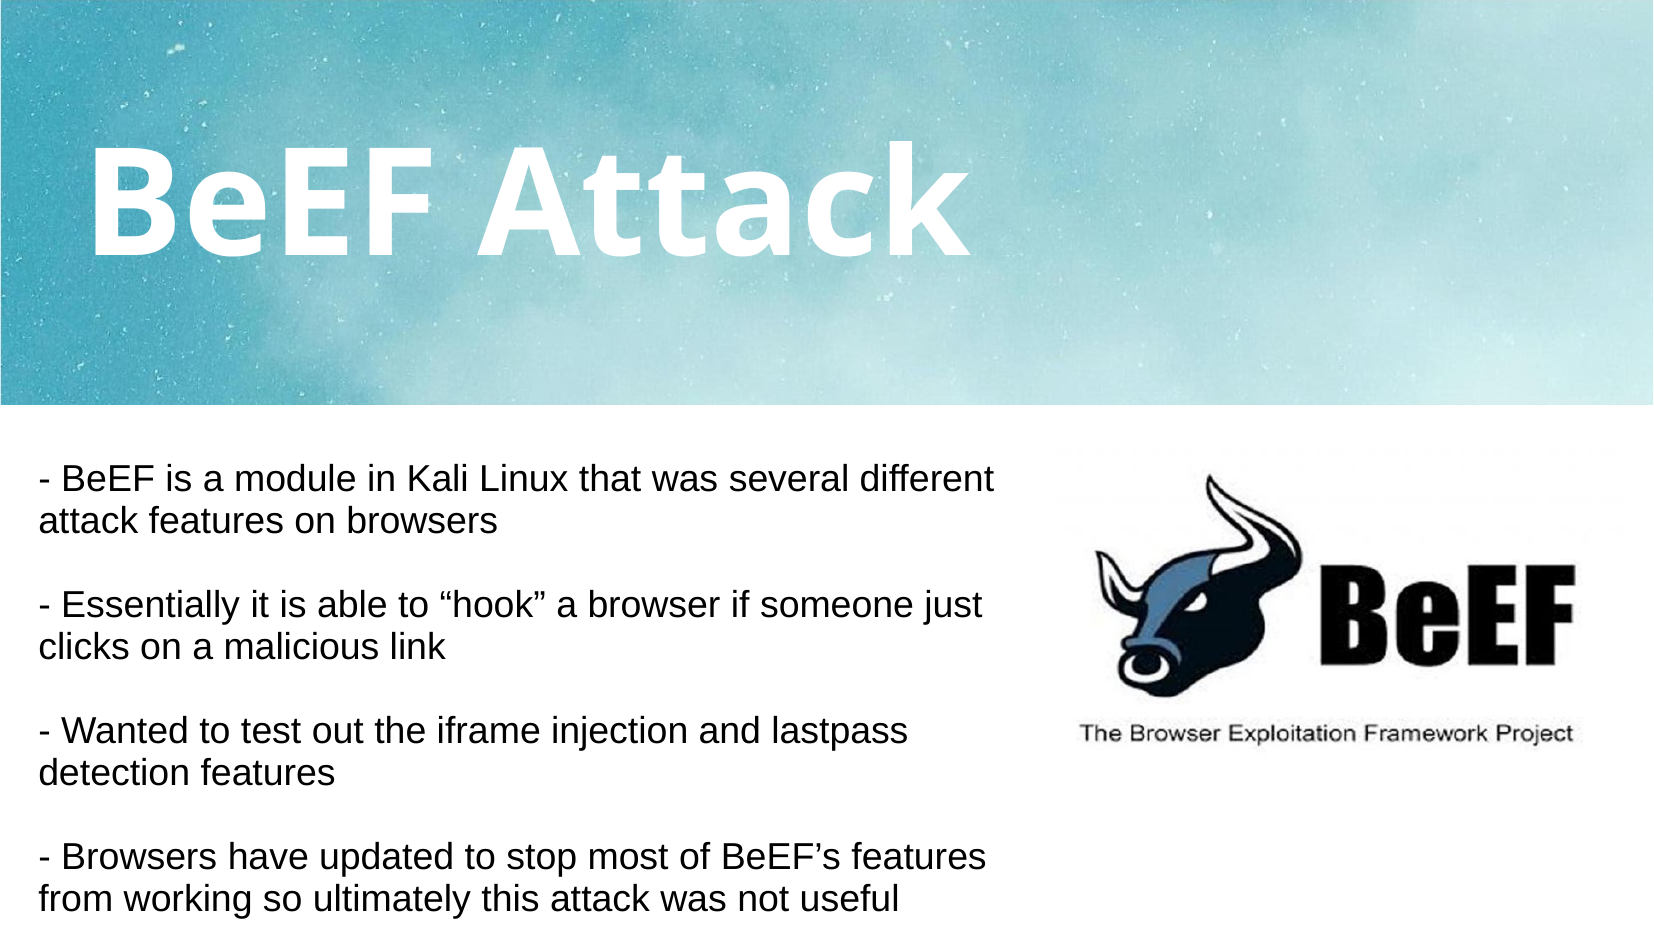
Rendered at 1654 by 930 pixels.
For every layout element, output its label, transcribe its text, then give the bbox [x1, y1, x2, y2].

picture [2, 1, 1653, 405]
picture [1050, 449, 1624, 788]
text_box - BeEF is a module in Kali Linux that was several different attack features on browsers - Essentially it is able to “hook” a browser if someone just clicks on a malicious link - Wanted to test out the iframe injection and lastpass detection features - Browsers have updated to stop most of BeEF’s features from working so ultimately this attack was not useful [23, 449, 1051, 878]
title BeEF Attack [82, 95, 1571, 300]
